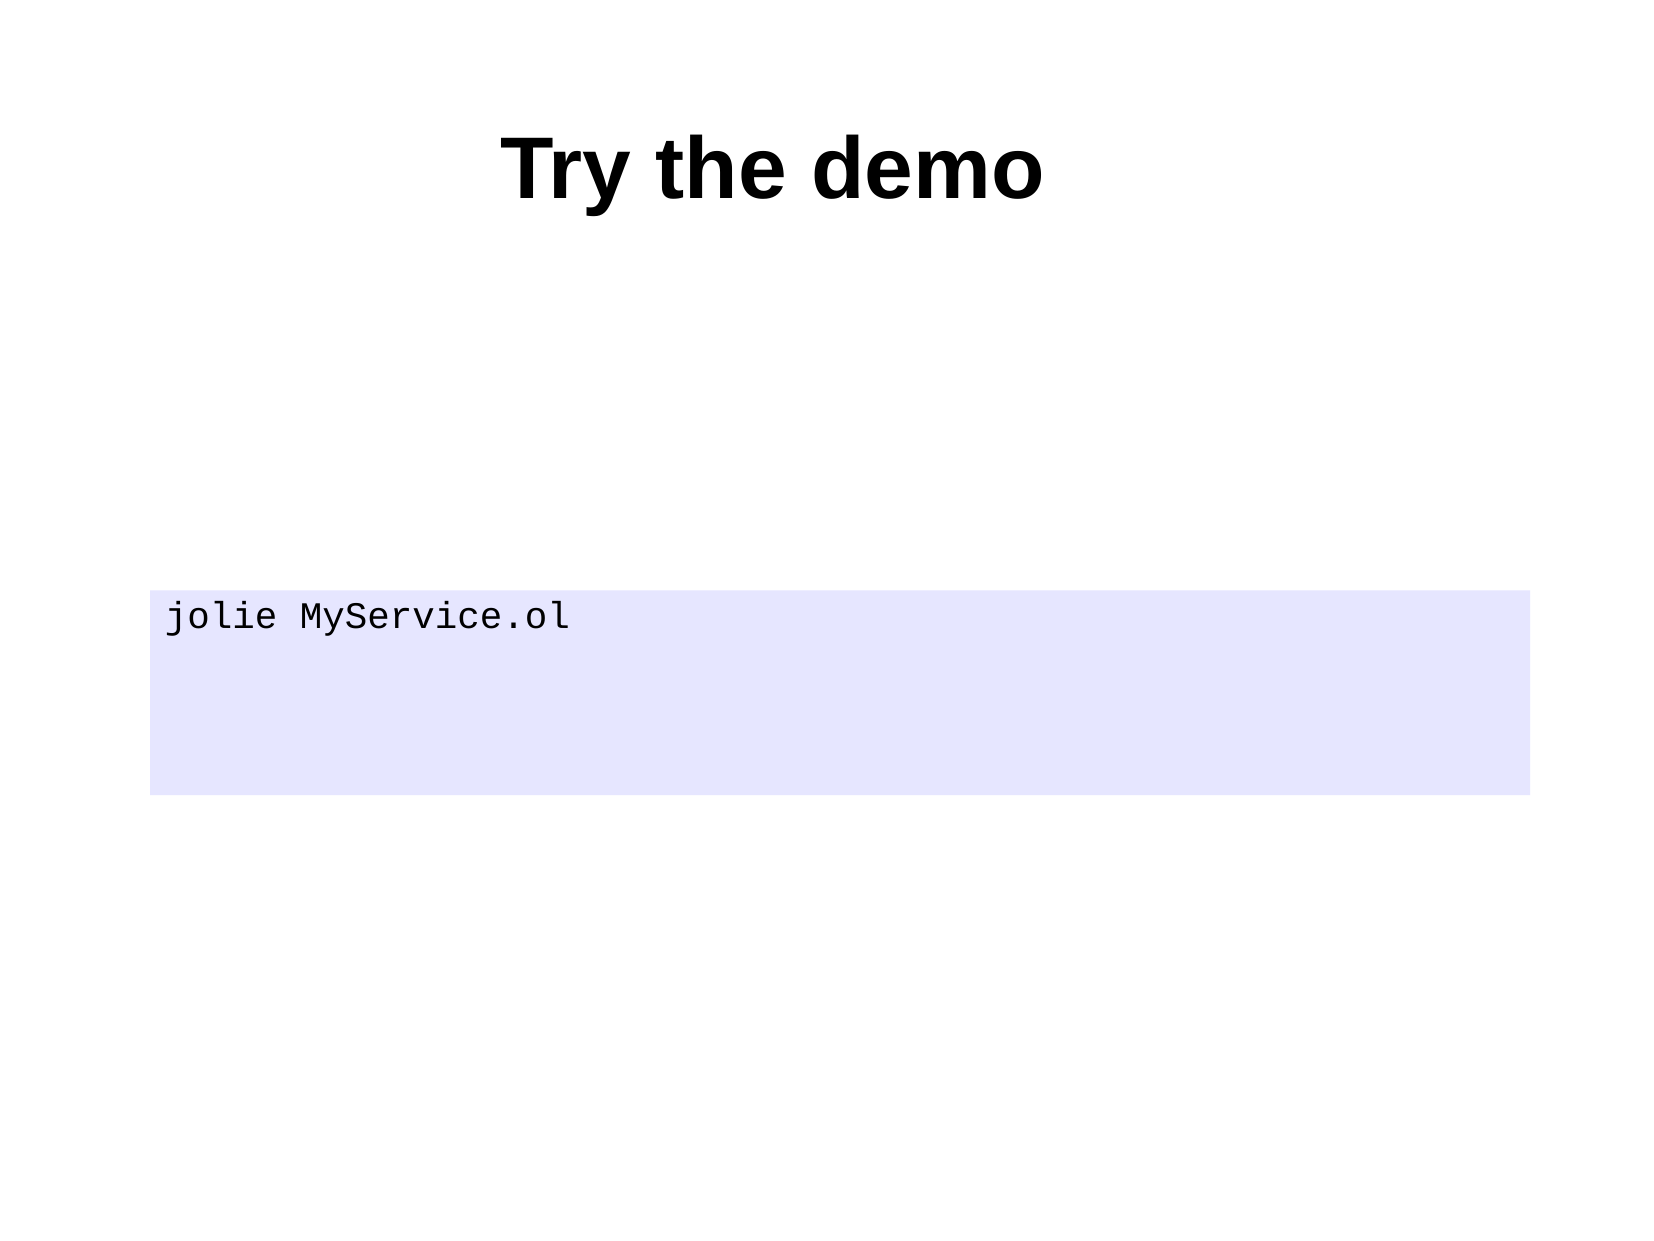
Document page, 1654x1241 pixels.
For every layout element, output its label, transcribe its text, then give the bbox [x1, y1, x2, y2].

text_box jolie MyService.ol [150, 590, 1531, 796]
text_box Try the demo [485, 112, 1366, 226]
